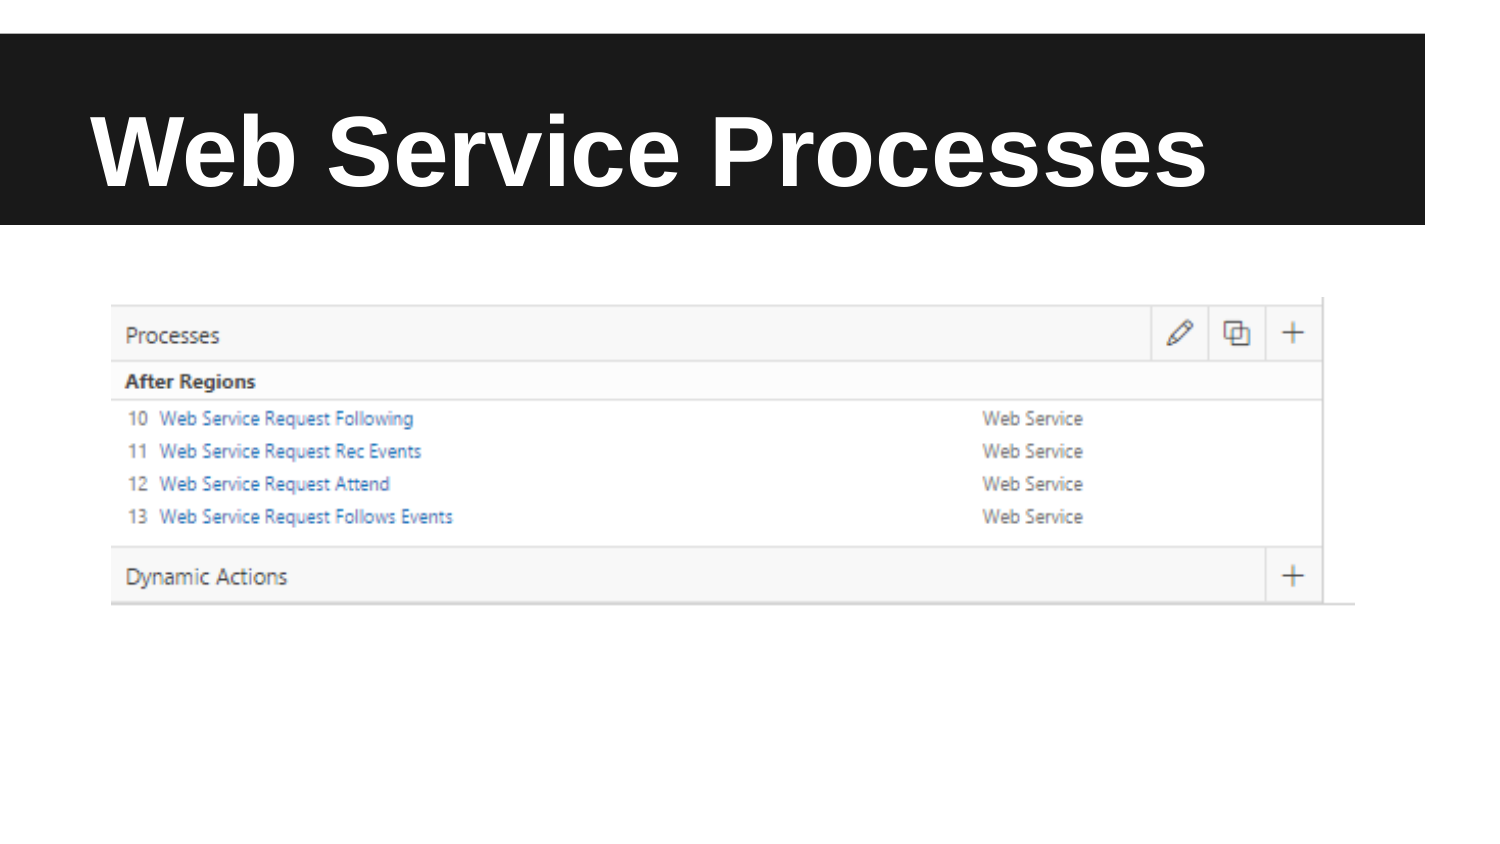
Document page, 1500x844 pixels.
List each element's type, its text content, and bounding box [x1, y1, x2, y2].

picture [111, 297, 1355, 622]
title Web Service Processes [75, 33, 1425, 221]
